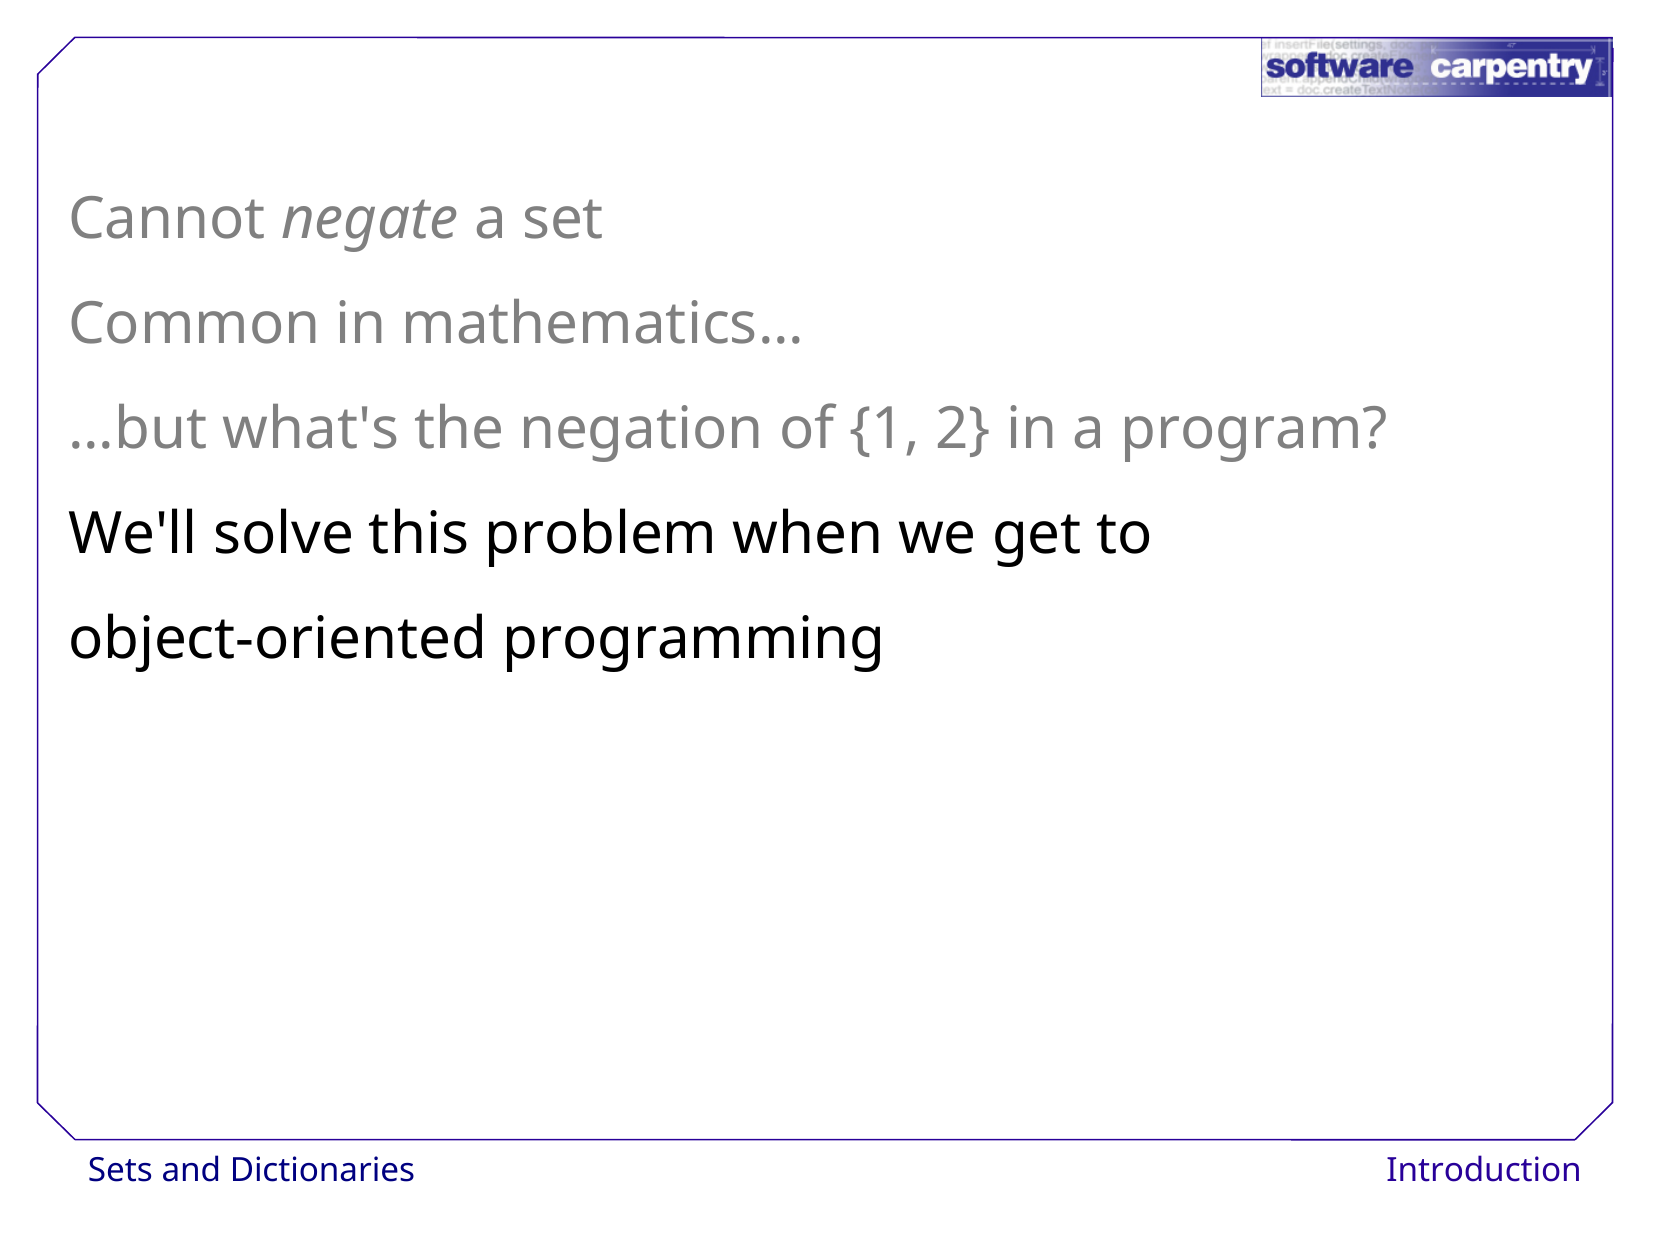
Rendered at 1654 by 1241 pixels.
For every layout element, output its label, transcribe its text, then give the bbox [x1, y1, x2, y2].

picture [1261, 39, 1613, 97]
text_box Cannot negate a set Common in mathematics... ...but what's the negation of {1, 2} in a program? We'll solve this problem when we get to object-oriented programming [53, 138, 1554, 679]
